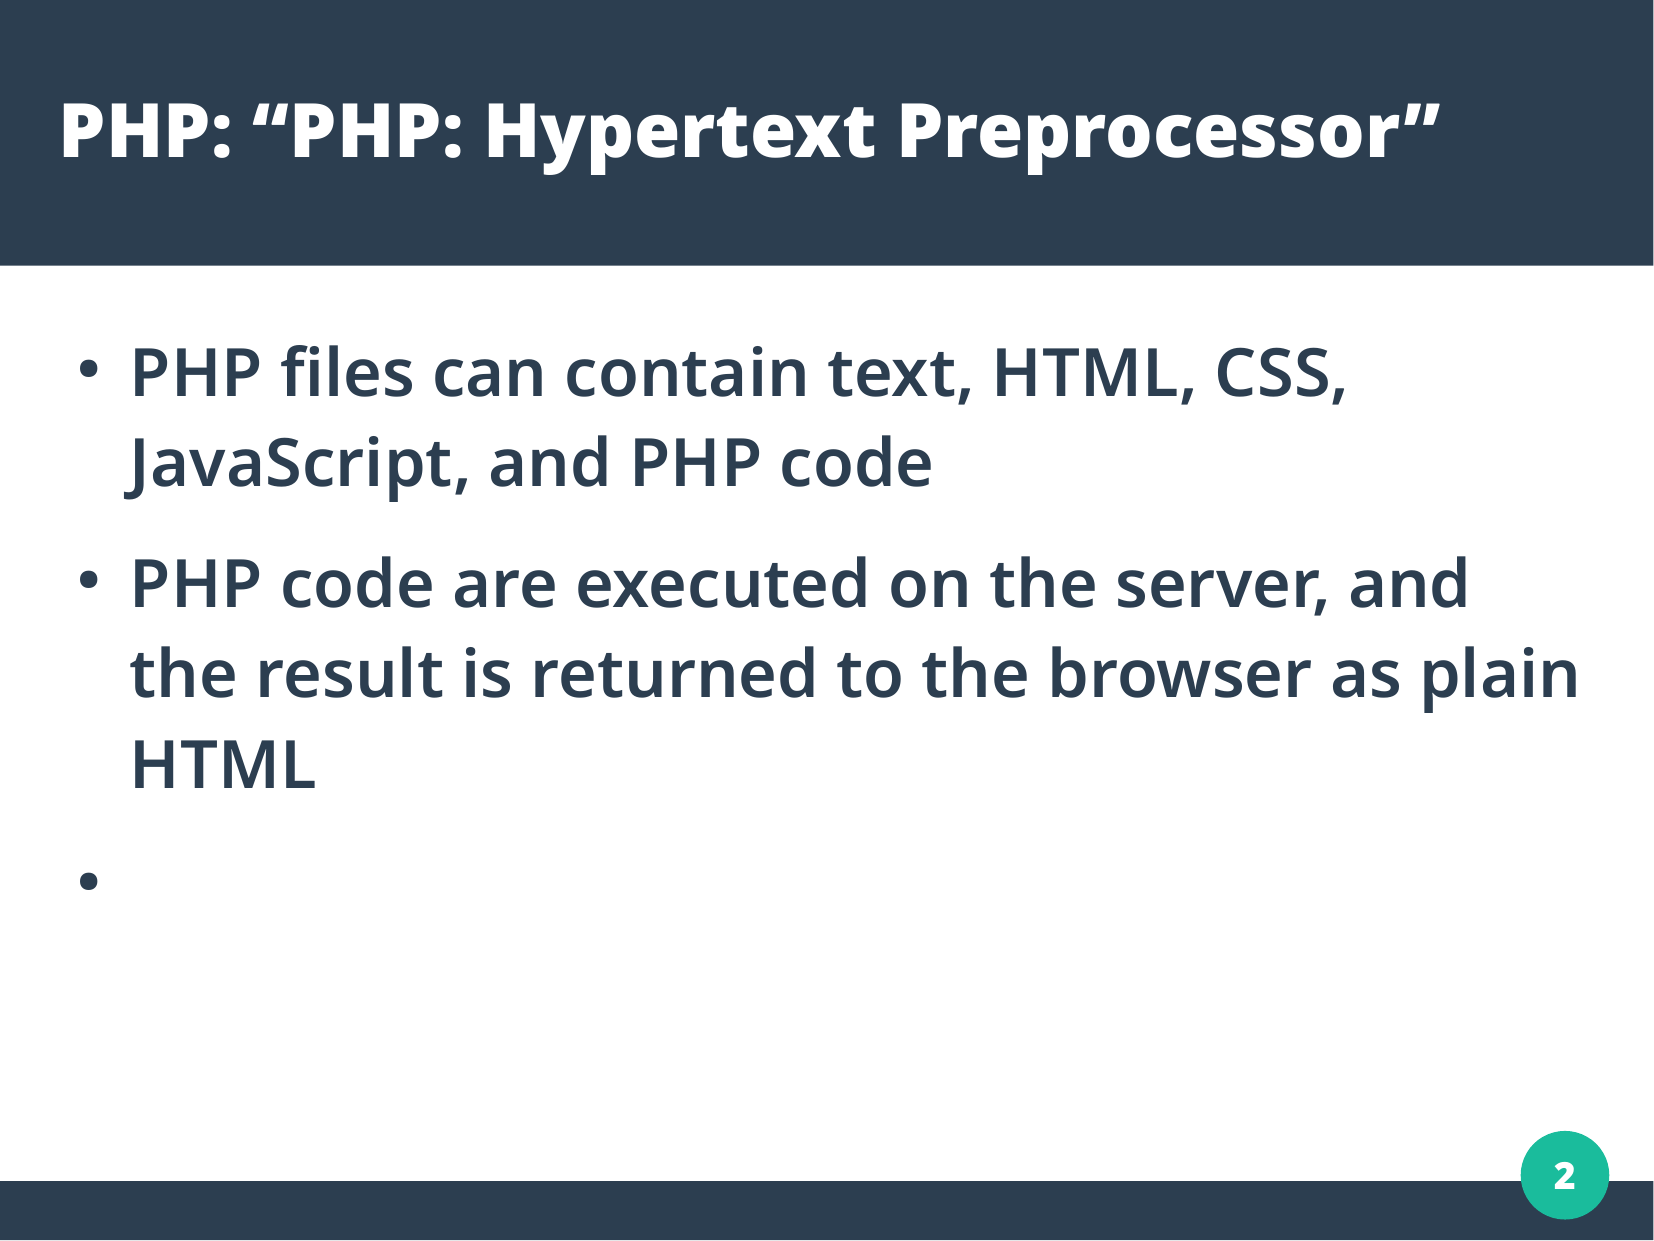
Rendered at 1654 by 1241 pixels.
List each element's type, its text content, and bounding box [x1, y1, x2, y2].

title PHP: “PHP: Hypertext Preprocessor” [59, 49, 1595, 207]
list PHP files can contain text, HTML, CSS, JavaScript, and PHP code PHP code are executed on the server, and the result is returned to the browser as plain HTML [59, 324, 1595, 1152]
